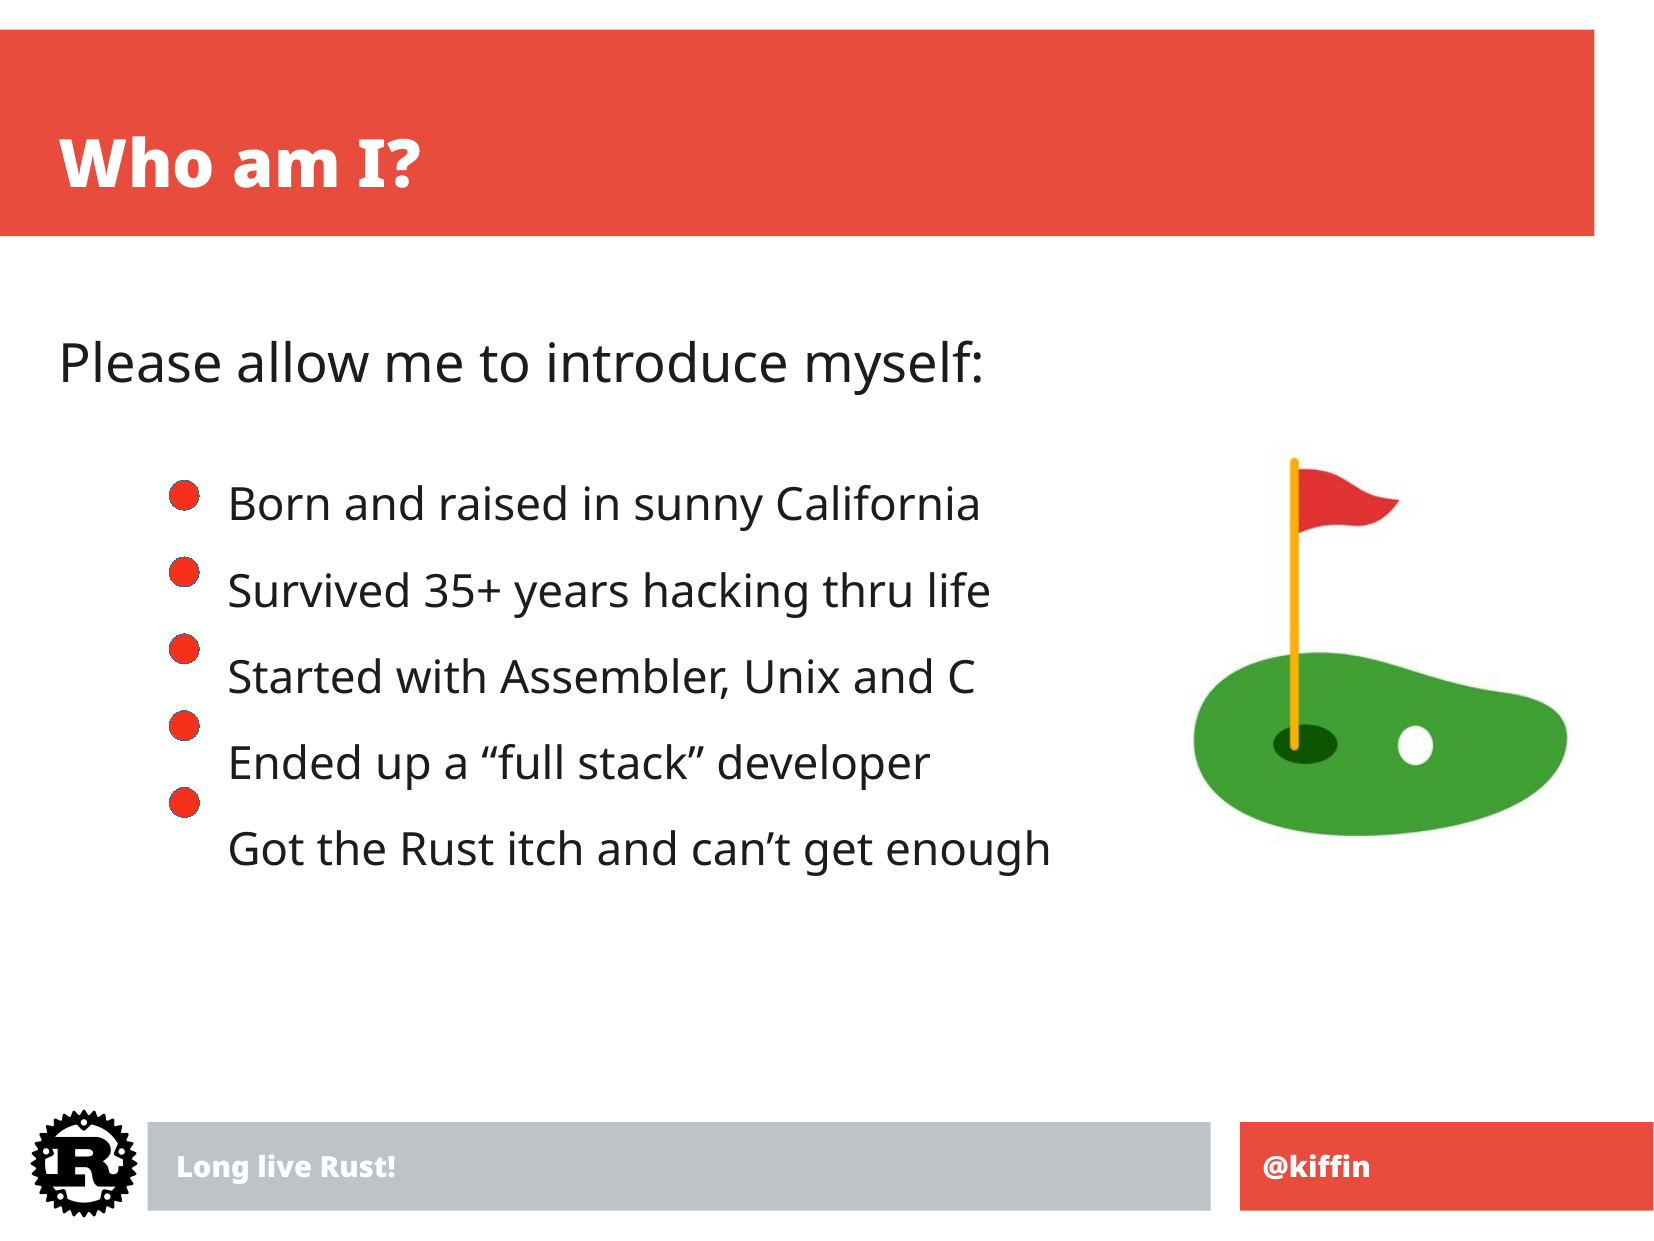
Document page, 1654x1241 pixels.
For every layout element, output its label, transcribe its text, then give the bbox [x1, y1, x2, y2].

picture [1140, 404, 1621, 890]
list Please allow me to introduce myself: [59, 324, 1565, 1093]
text_box [169, 710, 200, 741]
text_box @kiffin [1262, 1122, 1654, 1211]
text_box Long live Rust! [176, 1122, 1201, 1211]
list Born and raised in sunny California Survived 35+ years hacking thru life Started with Assembler, Unix and C Ended up a “full stack” developer Got the Rust itch and can’t get enough [180, 420, 1654, 1188]
text_box [169, 787, 200, 818]
title Who am I? [59, 59, 1595, 207]
picture [30, 1109, 138, 1218]
